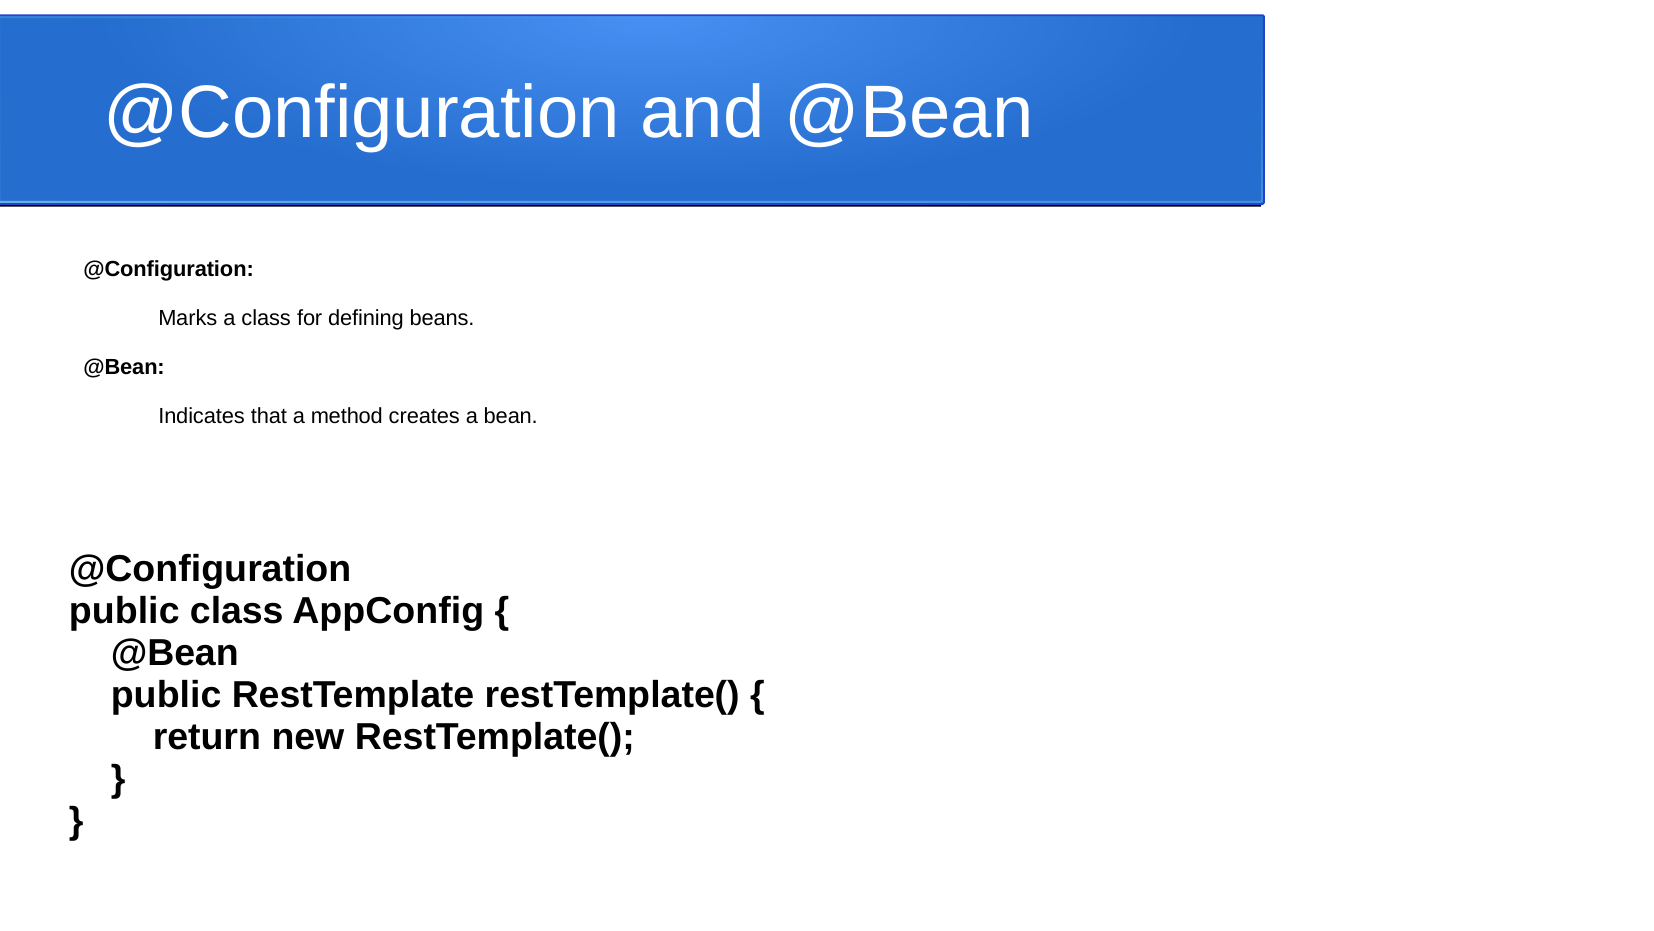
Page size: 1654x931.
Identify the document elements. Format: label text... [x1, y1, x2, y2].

text_box @Configuration public class AppConfig { @Bean public RestTemplate restTemplate() { return new RestTemplate(); } } [54, 540, 781, 849]
text_box @Configuration: Marks a class for defining beans. @Bean: Indicates that a method creates a bean. [68, 249, 856, 484]
title @Configuration and @Bean [82, 35, 1235, 189]
